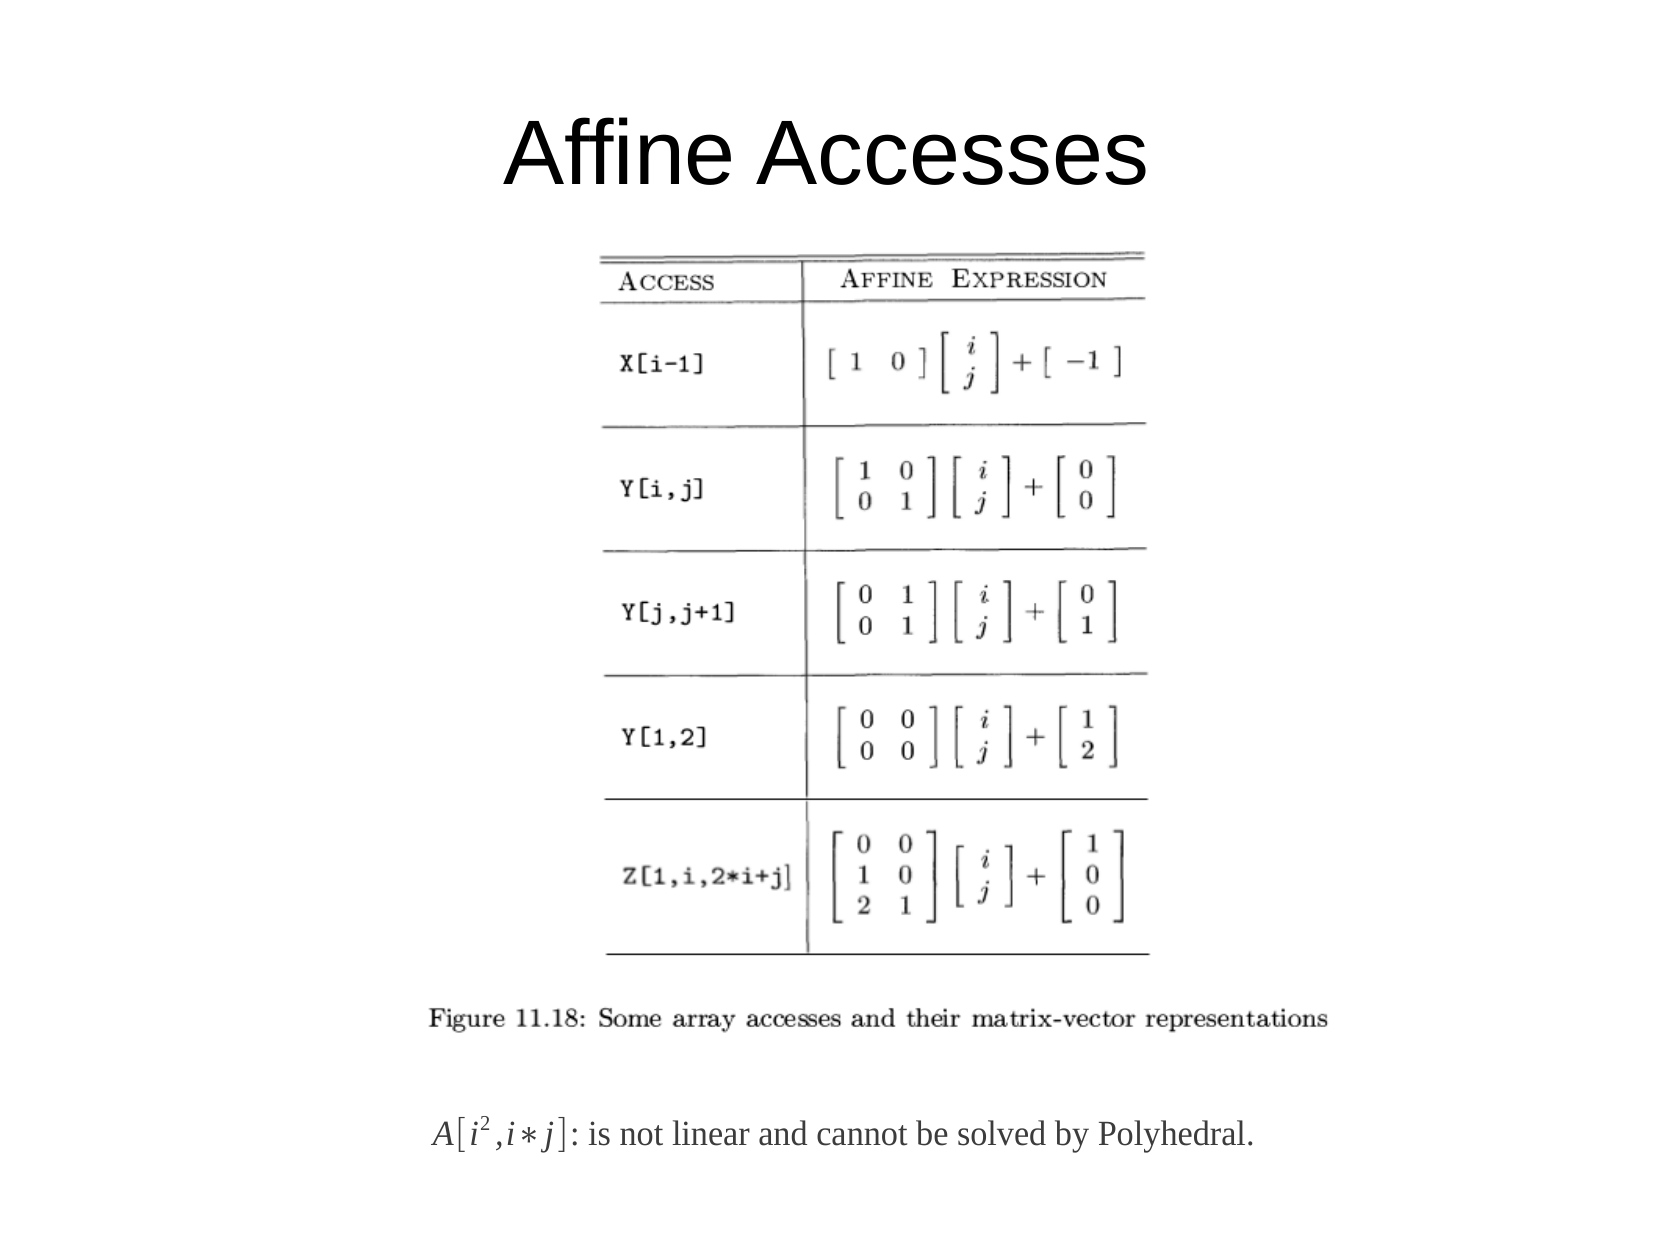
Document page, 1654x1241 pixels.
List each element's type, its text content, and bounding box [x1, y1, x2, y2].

title Affine Accesses [82, 49, 1571, 257]
chart [420, 1110, 1266, 1156]
picture [379, 243, 1346, 1051]
